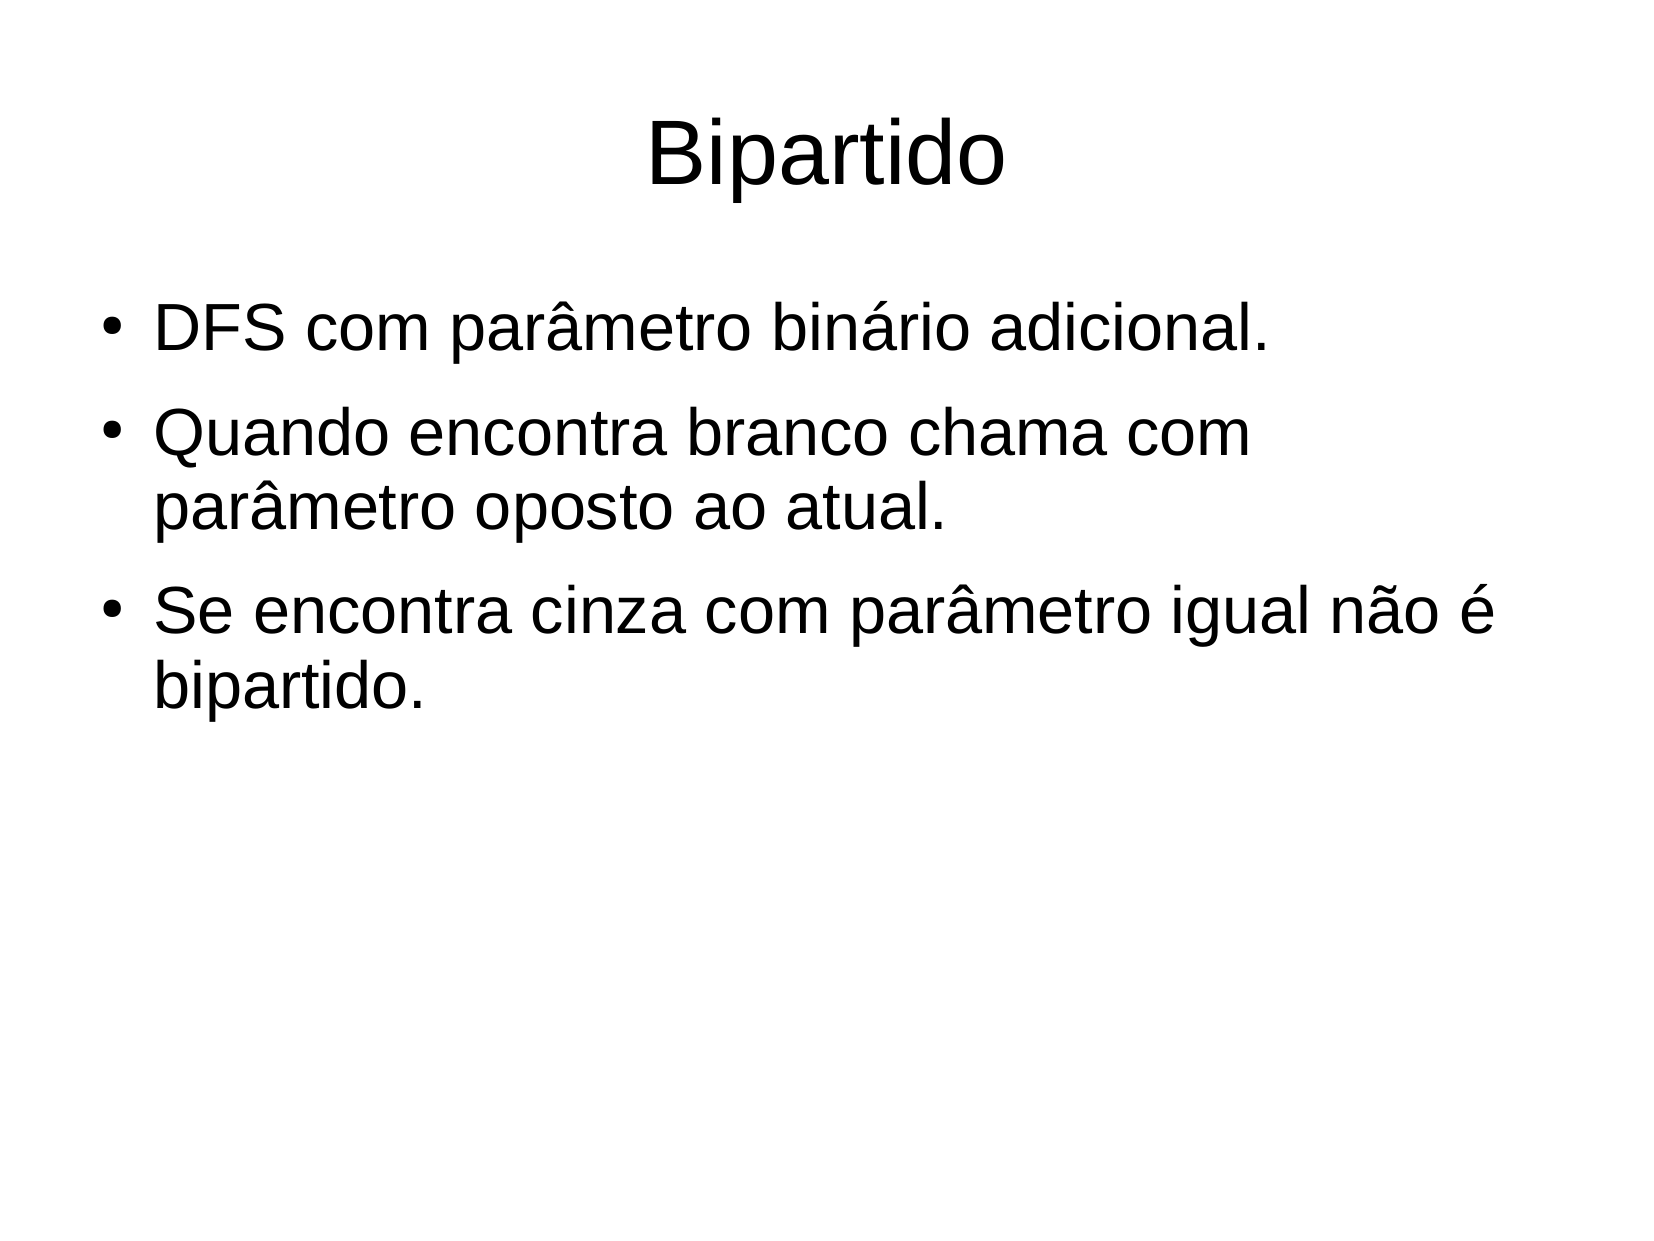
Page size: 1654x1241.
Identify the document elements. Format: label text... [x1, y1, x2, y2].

list DFS com parâmetro binário adicional. Quando encontra branco chama com parâmetro oposto ao atual. Se encontra cinza com parâmetro igual não é bipartido. [82, 290, 1571, 1109]
title Bipartido [82, 49, 1571, 257]
